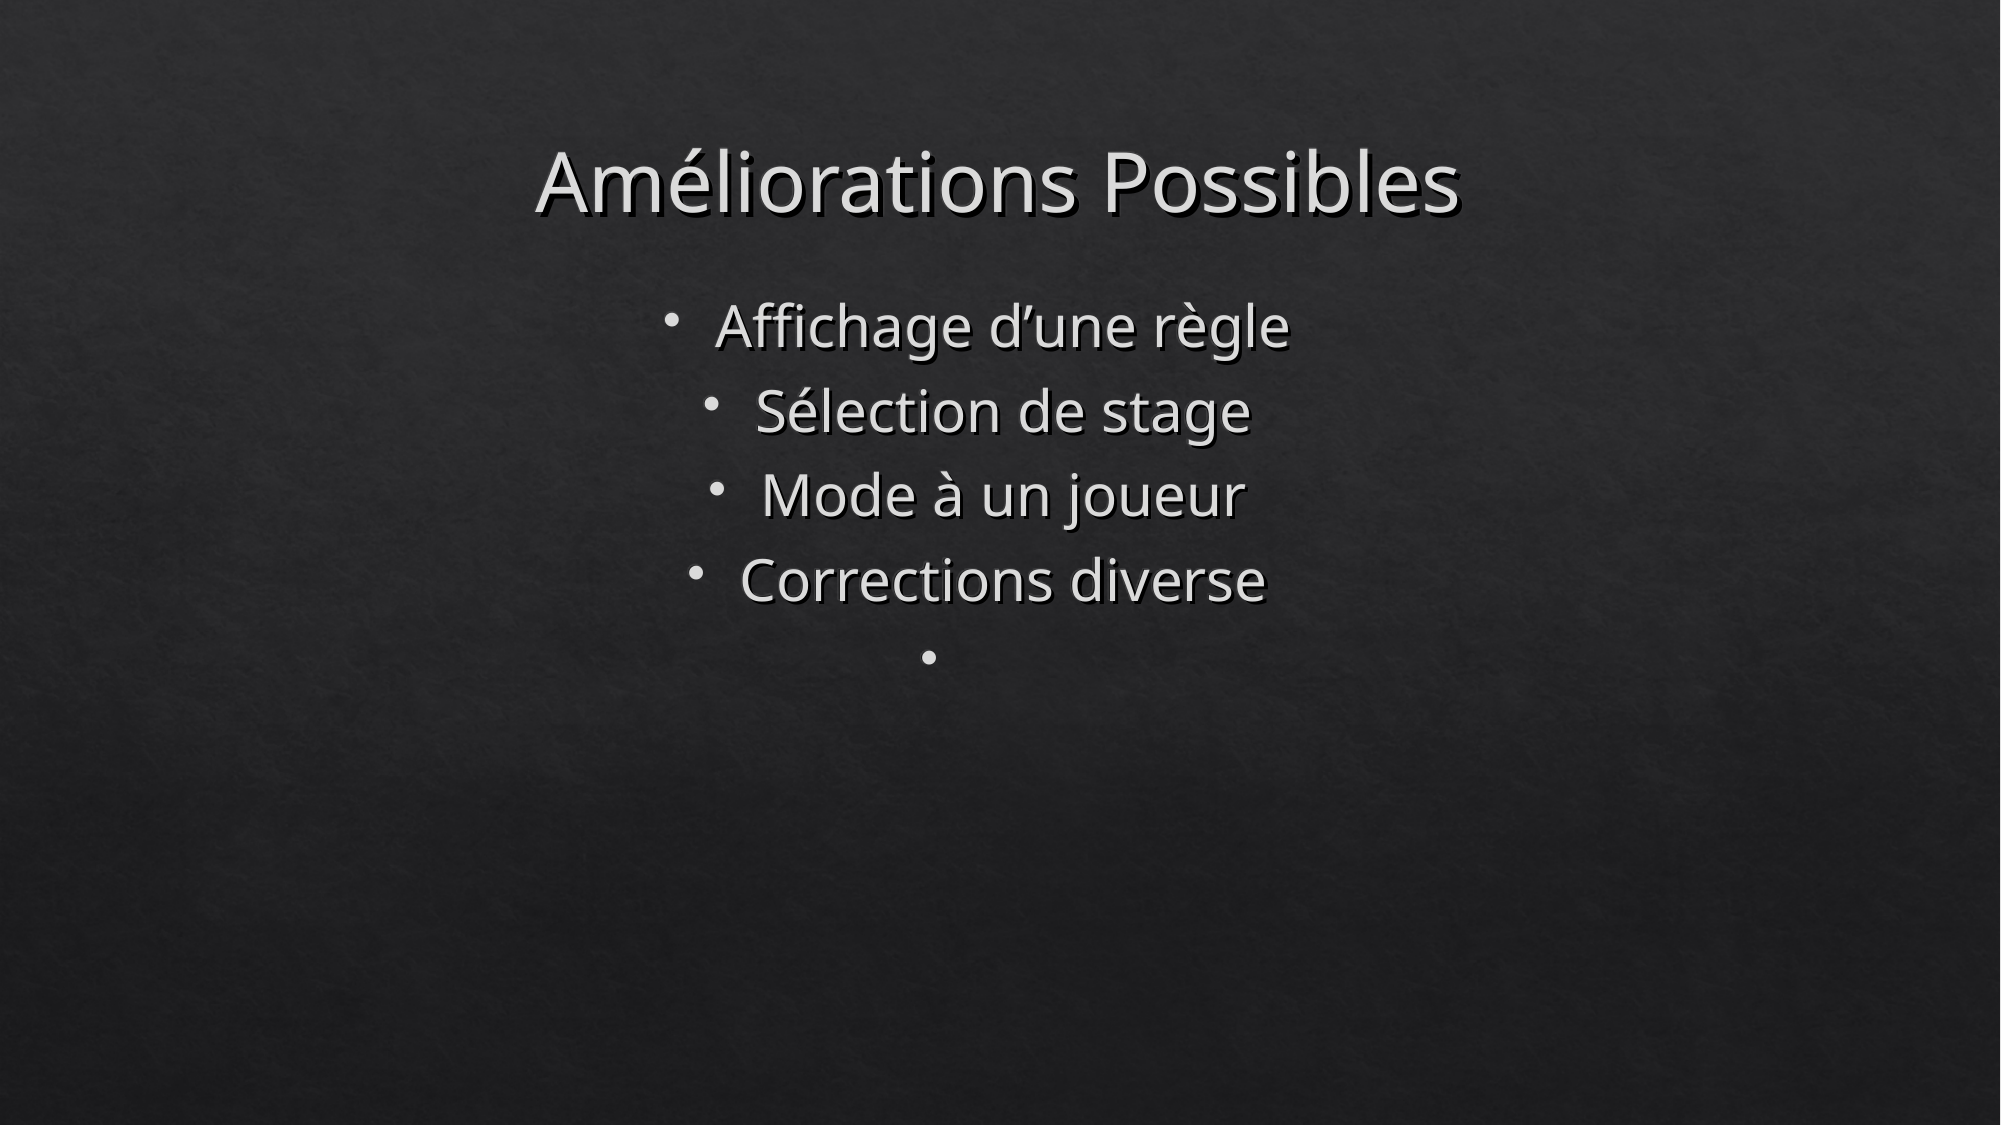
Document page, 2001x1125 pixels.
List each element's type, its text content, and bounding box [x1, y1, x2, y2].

list Affichage d’une règle Sélection de stage Mode à un joueur Corrections diverse [123, 282, 1822, 948]
title Améliorations Possibles [149, 99, 1849, 260]
